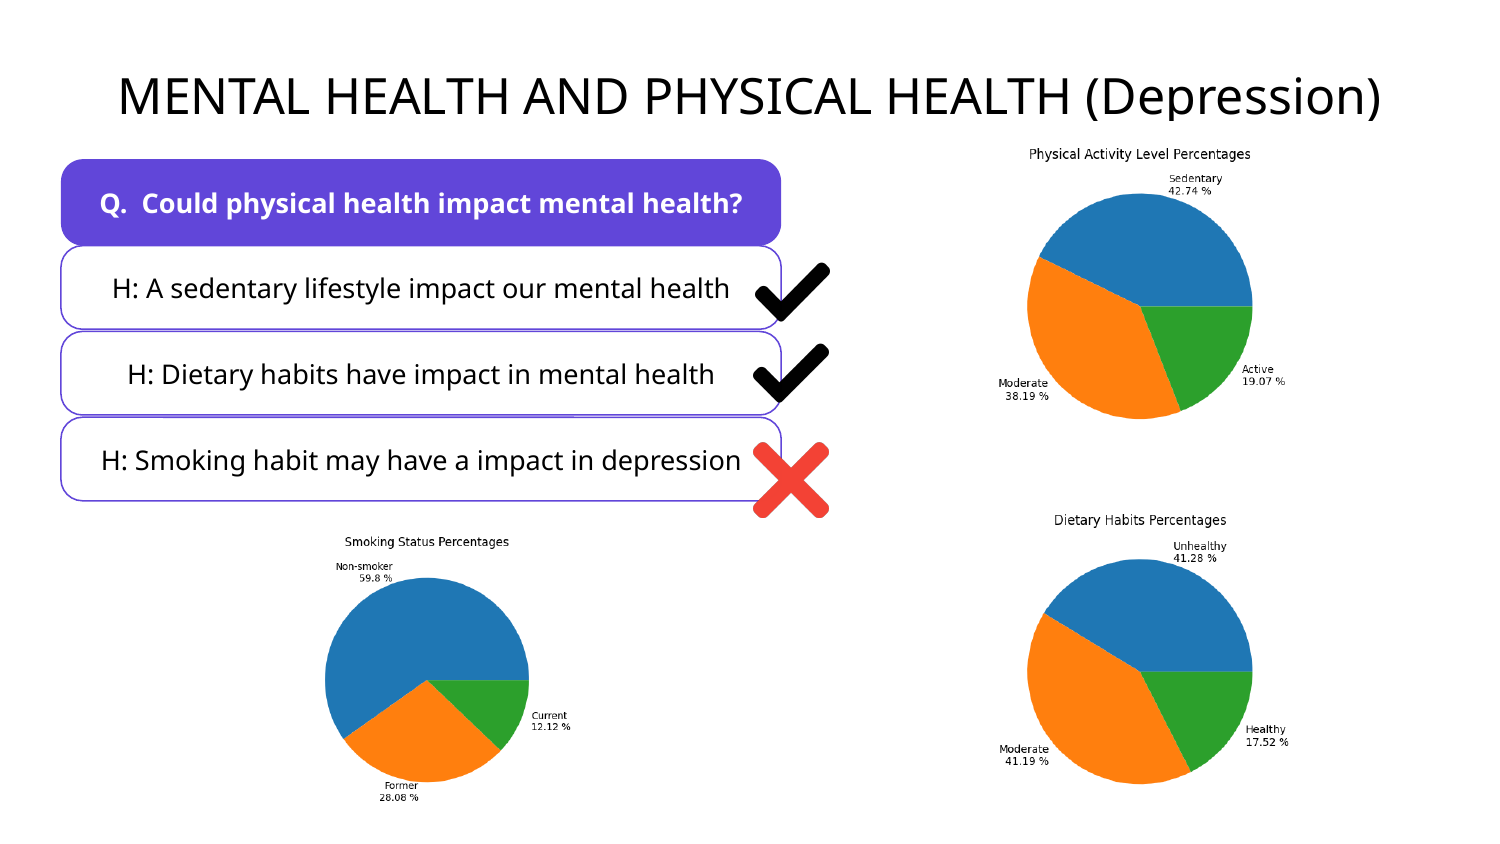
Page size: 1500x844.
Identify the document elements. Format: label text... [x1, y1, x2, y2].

picture [753, 442, 829, 518]
text_box H: Dietary habits have impact in mental health [60, 331, 772, 415]
picture [753, 335, 829, 411]
picture [200, 512, 642, 844]
picture [890, 121, 1377, 844]
text_box H: Smoking habit may have a impact in depression [60, 417, 782, 501]
text_box H: A sedentary lifestyle impact our mental health [60, 245, 777, 330]
text_box Q. Could physical health impact mental health? [60, 159, 782, 246]
title MENTAL HEALTH AND PHYSICAL HEALTH (Depression) [75, 67, 1425, 122]
picture [755, 254, 830, 330]
